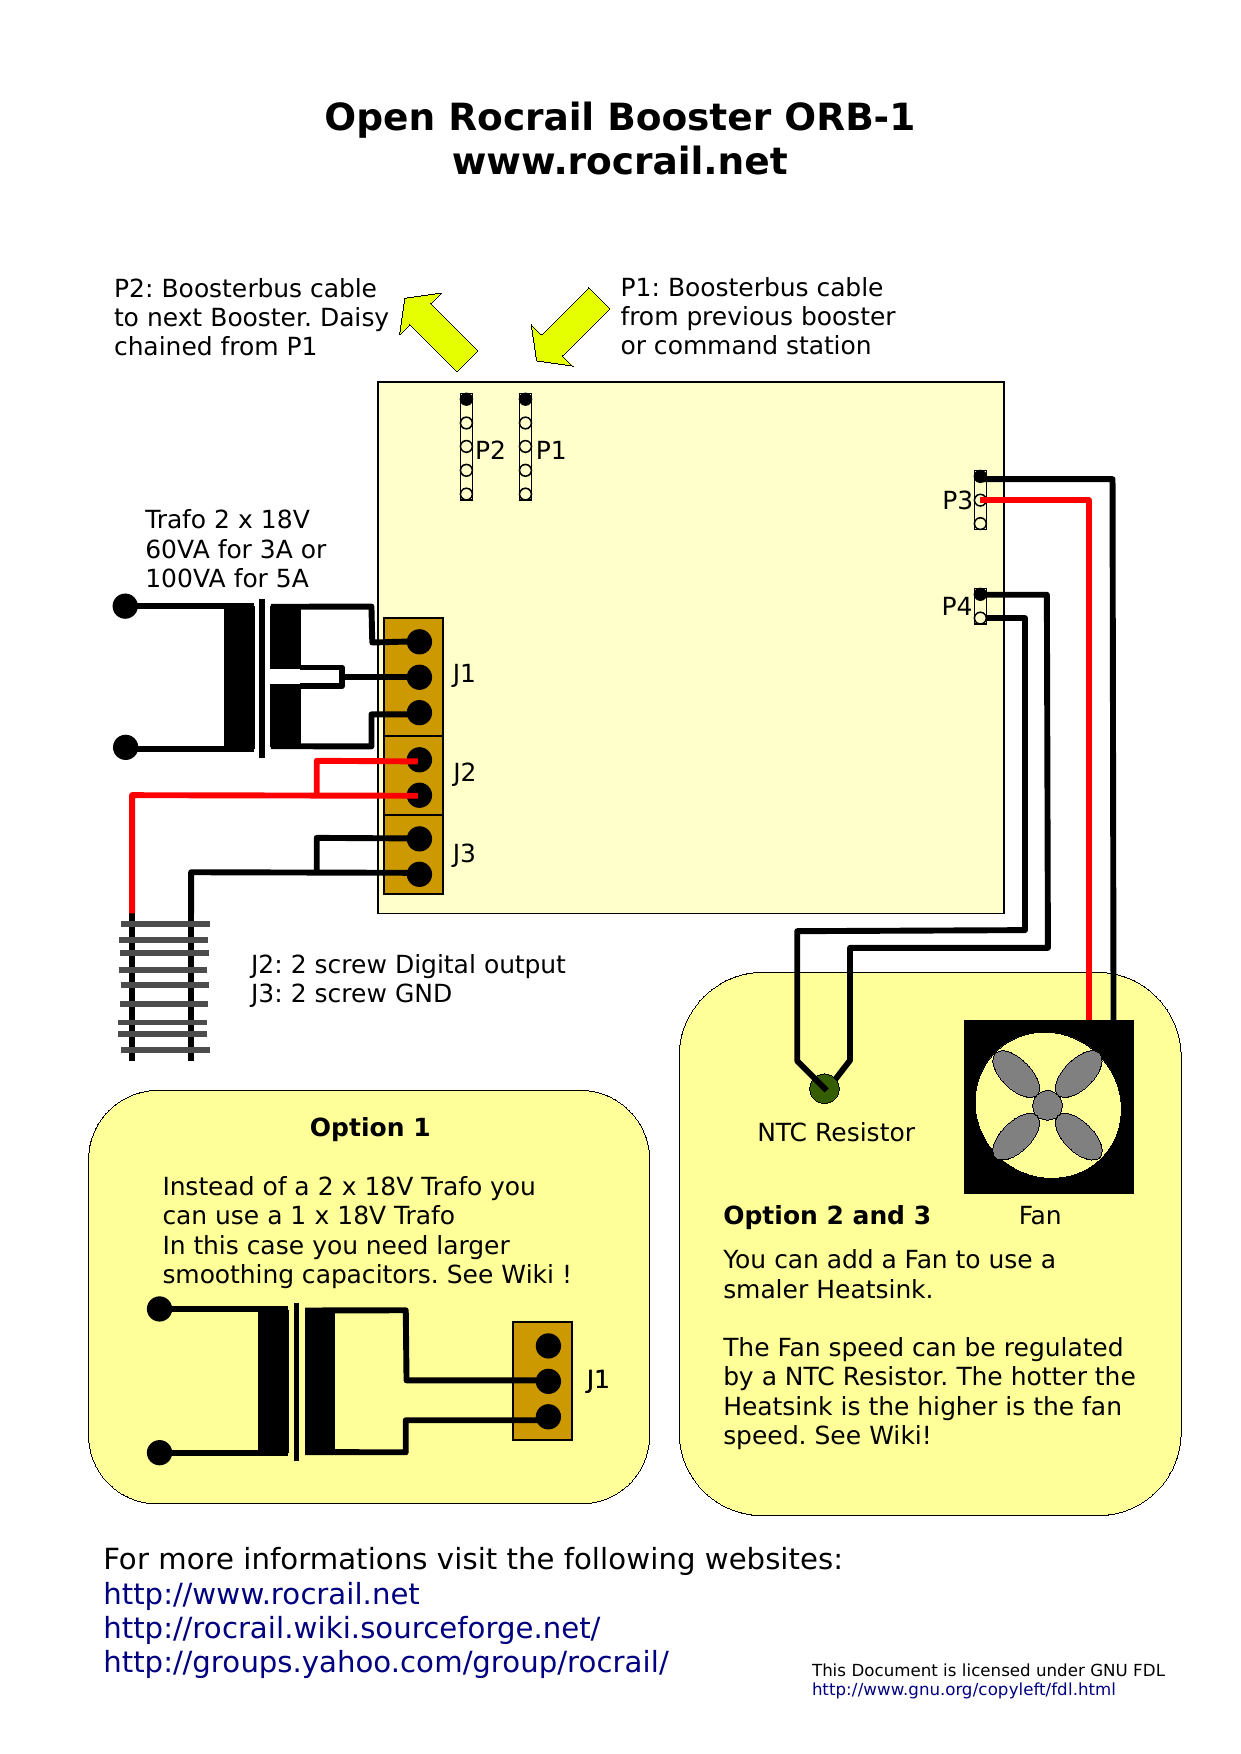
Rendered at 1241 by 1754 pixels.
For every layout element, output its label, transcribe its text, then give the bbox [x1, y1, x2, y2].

text_box J3 [438, 831, 492, 876]
text_box [113, 735, 138, 760]
text_box [975, 471, 986, 479]
text_box P4 [926, 584, 988, 629]
text_box J2 [438, 751, 492, 796]
text_box P3 [927, 479, 989, 524]
text_box [531, 287, 605, 367]
text_box Trafo 2 x 18V 60VA for 3A or 100VA for 5A [130, 498, 367, 602]
text_box J2: 2 screw Digital output J3: 2 screw GND [236, 942, 591, 1017]
text_box P1: Boosterbus cable from previous booster or command station [605, 265, 944, 369]
text_box [113, 594, 138, 619]
text_box J1 [572, 1357, 626, 1402]
text_box P1 [521, 428, 582, 473]
text_box For more informations visit the following websites: http://www.rocrail.net http://rocrail.wiki.sourceforge.net/ http://groups.yahoo.com/group/rocrail/ [88, 1535, 1152, 1688]
text_box P2 [460, 428, 521, 473]
text_box [270, 684, 301, 743]
text_box J1 [438, 651, 492, 696]
text_box [679, 972, 1182, 1516]
text_box Open Rocrail Booster ORB-1 www.rocrail.net [88, 88, 1152, 234]
text_box [988, 598, 1004, 615]
text_box [224, 606, 255, 749]
text_box [989, 483, 1004, 497]
text_box Option 1 [295, 1105, 502, 1150]
text_box [425, 293, 478, 372]
text_box [270, 610, 301, 669]
text_box [378, 381, 1004, 914]
text_box You can add a Fan to use a smaler Heatsink. The Fan speed can be regulated by a NTC Resistor. The hotter the Heatsink is the higher is the fan speed. See Wiki! [708, 1238, 1152, 1475]
text_box NTC Resistor [742, 1111, 950, 1156]
text_box P2: Boosterbus cable to next Booster. Daisy chained from P1 [99, 266, 425, 370]
text_box This Document is licensed under GNU FDL http://www.gnu.org/copyleft/fdl.html [797, 1653, 1182, 1727]
text_box Instead of a 2 x 18V Trafo you can use a 1 x 18V Trafo In this case you need larger smoothing capacitors. See Wiki ! [147, 1165, 591, 1298]
text_box Fan [1003, 1193, 1093, 1238]
text_box Option 2 and 3 [708, 1193, 975, 1238]
text_box [88, 1090, 650, 1504]
